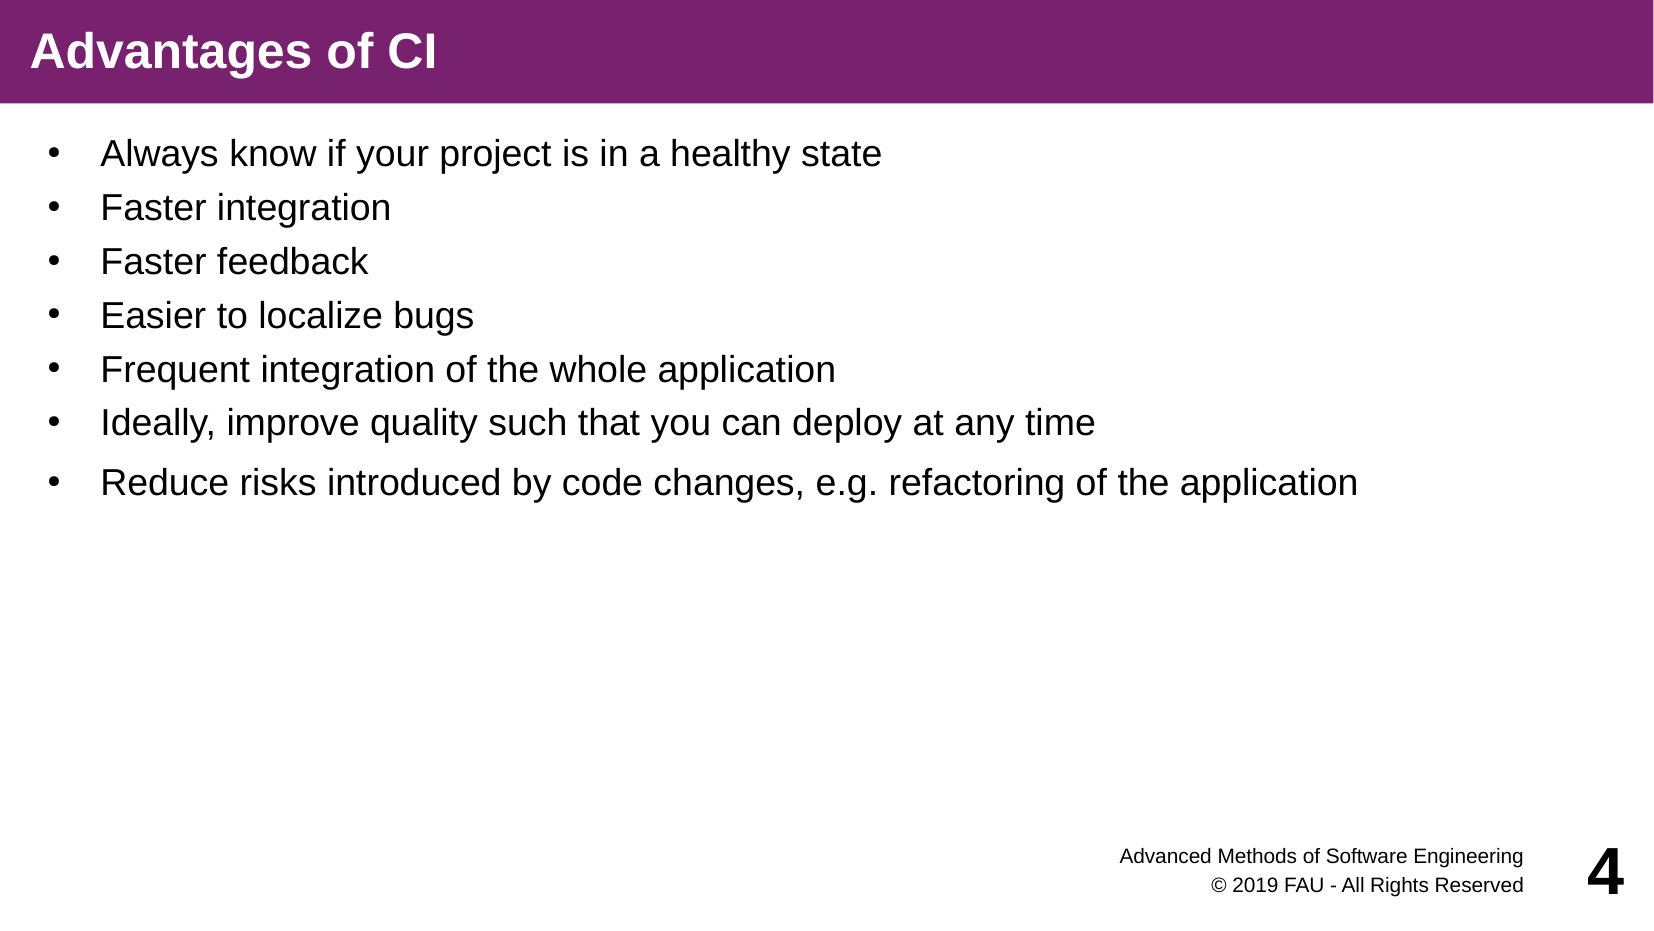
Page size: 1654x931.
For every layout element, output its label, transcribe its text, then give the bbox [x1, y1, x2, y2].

list Always know if your project is in a healthy state Faster integration Faster feedback Easier to localize bugs Frequent integration of the whole application Ideally, improve quality such that you can deploy at any time Reduce risks introduced by code changes, e.g. refactoring of the application [29, 132, 1625, 813]
title Advantages of CI [0, 0, 1654, 104]
